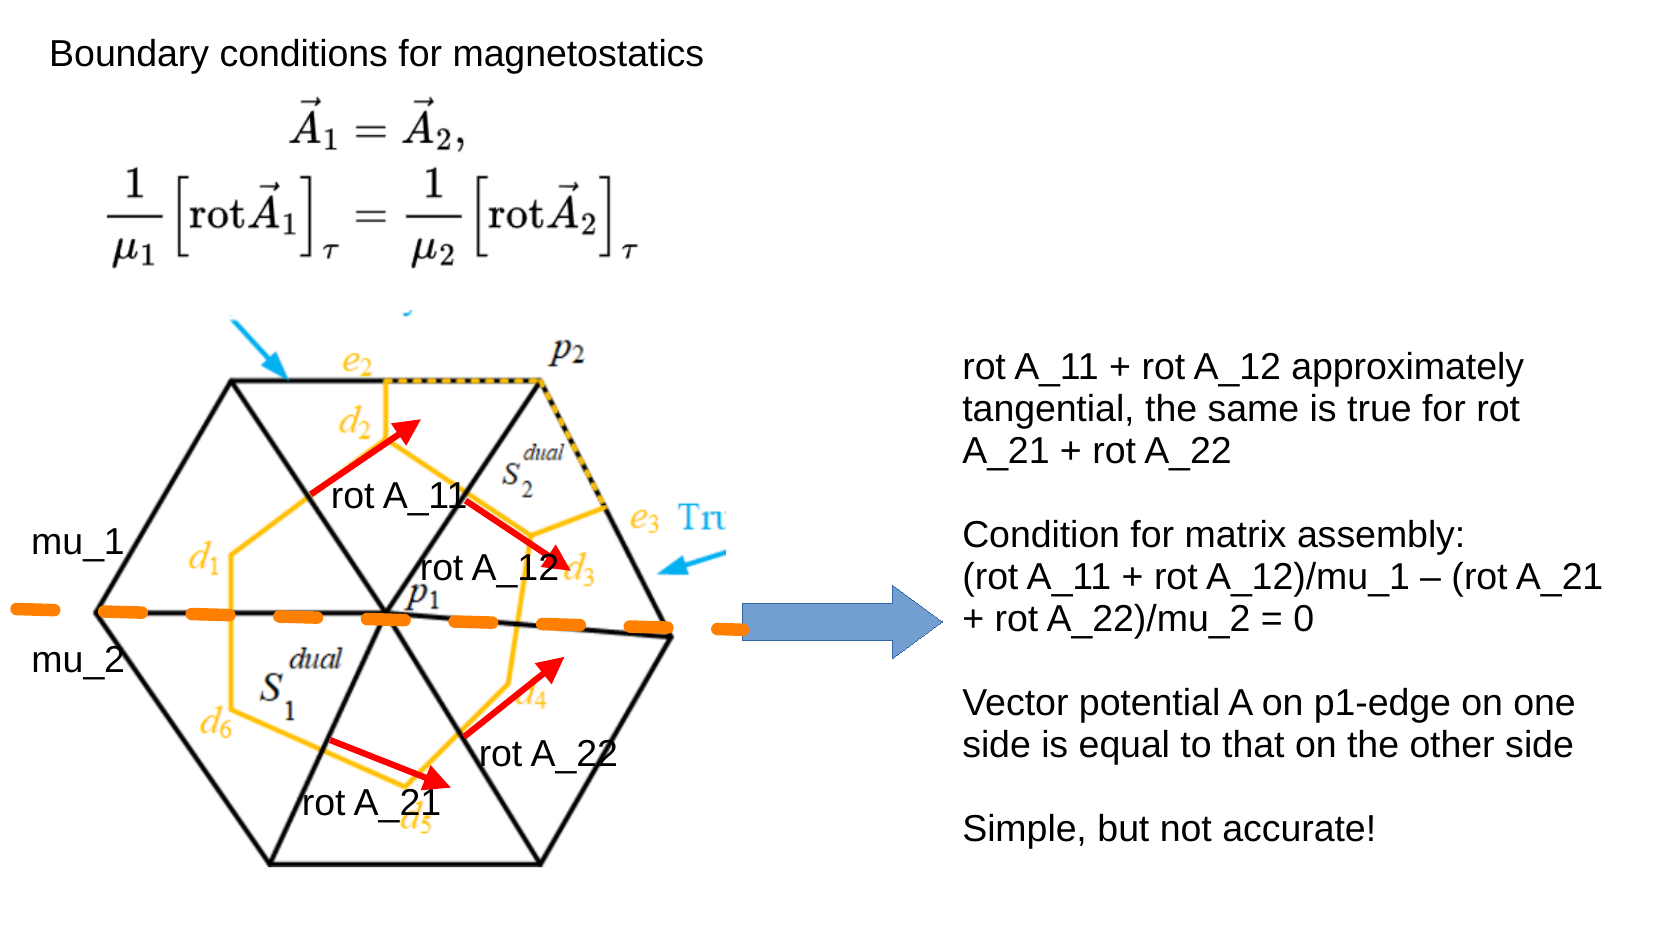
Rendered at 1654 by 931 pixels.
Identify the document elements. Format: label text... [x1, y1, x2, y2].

text_box Boundary conditions for magnetostatics [34, 25, 720, 82]
text_box mu_1 [16, 513, 140, 571]
text_box rot A_11 + rot A_12 approximately tangential, the same is true for rot A_21 + rot A_22 Condition for matrix assembly: (rot A_11 + rot A_12)/mu_1 – (rot A_21 + rot A_22)/mu_2 = 0 Vector potential A on p1-edge on one side is equal to that on the other side Simple, but not accurate! [947, 338, 1630, 858]
text_box rot A_22 [464, 724, 633, 782]
picture [64, 82, 676, 290]
text_box mu_2 [16, 631, 140, 689]
text_box rot A_21 [287, 774, 457, 831]
picture [16, 310, 726, 886]
text_box rot A_12 [405, 539, 575, 597]
text_box rot A_11 [316, 467, 492, 566]
text_box [742, 585, 943, 659]
